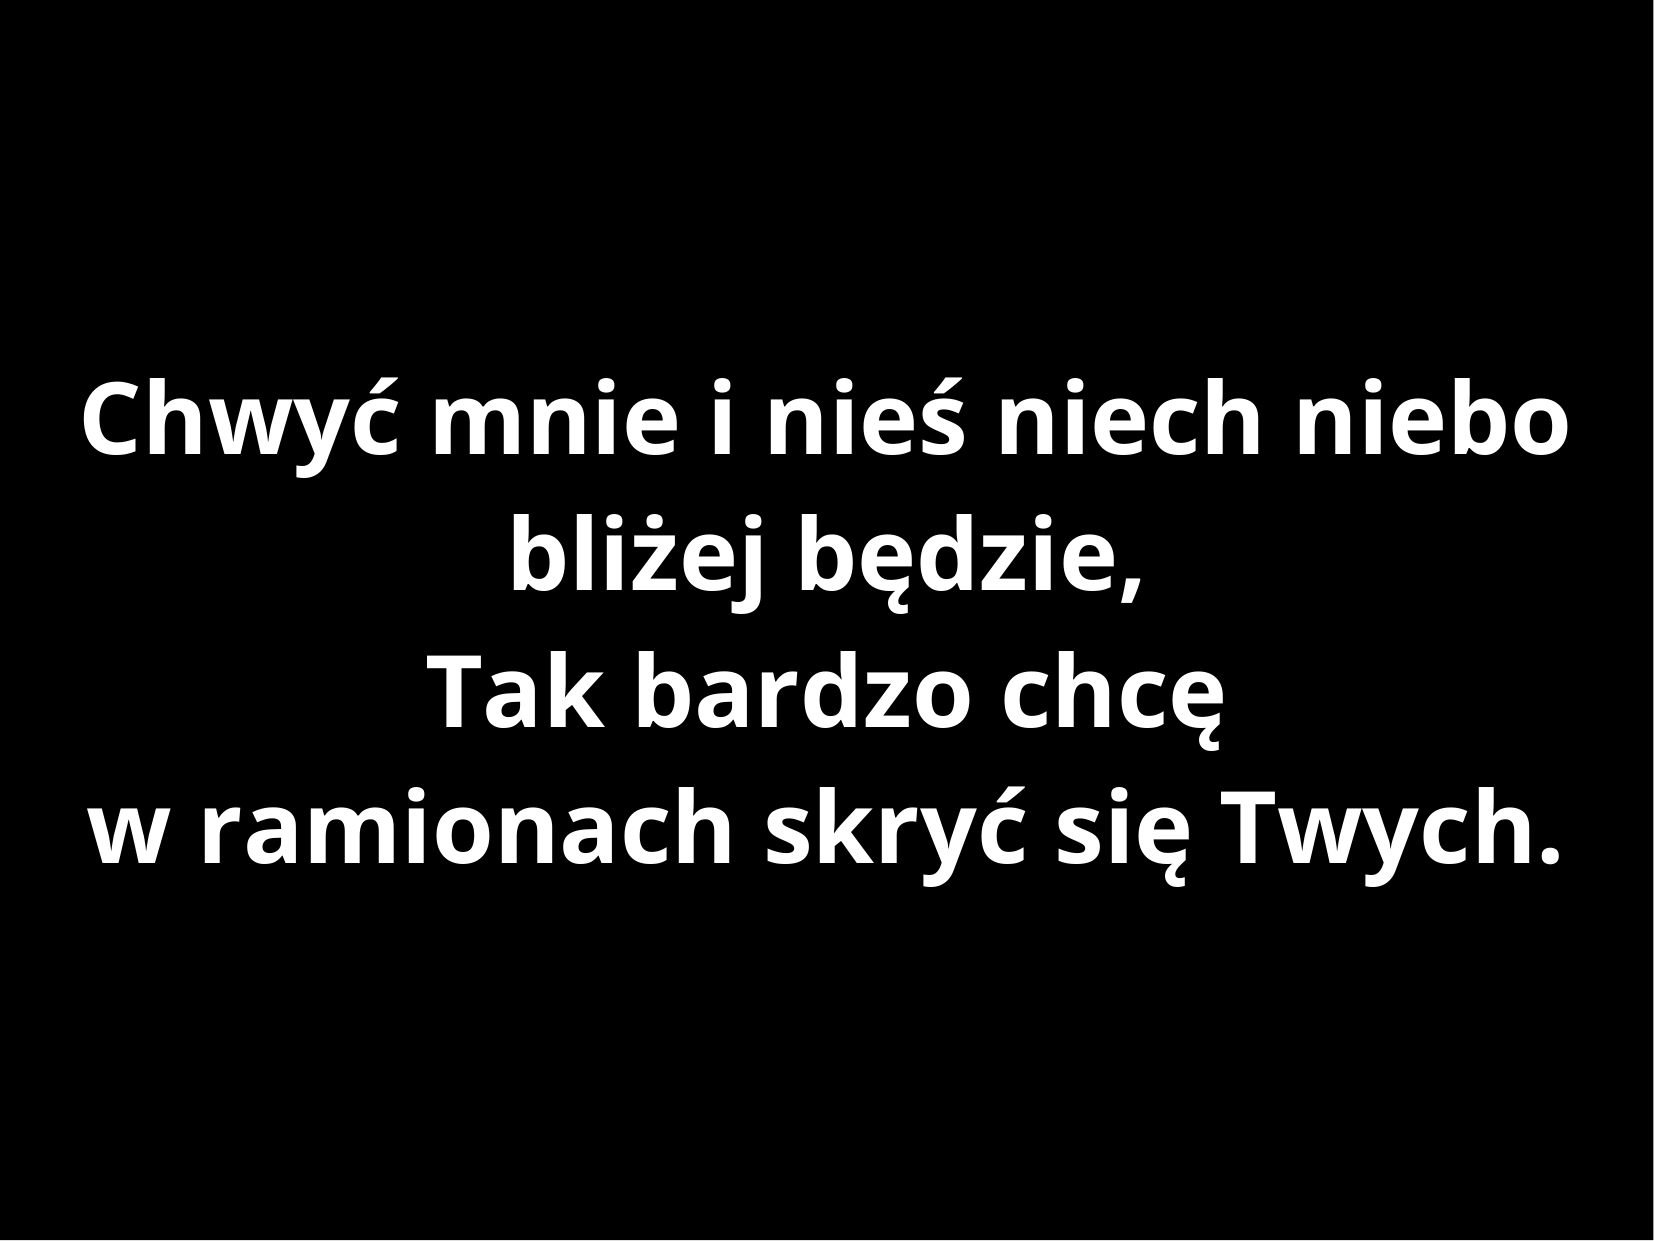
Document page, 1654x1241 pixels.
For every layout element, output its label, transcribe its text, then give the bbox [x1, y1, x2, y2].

title Chwyć mnie i nieś niech niebo bliżej będzie, Tak bardzo chcę w ramionach skryć się Twych. [0, 0, 1654, 1241]
